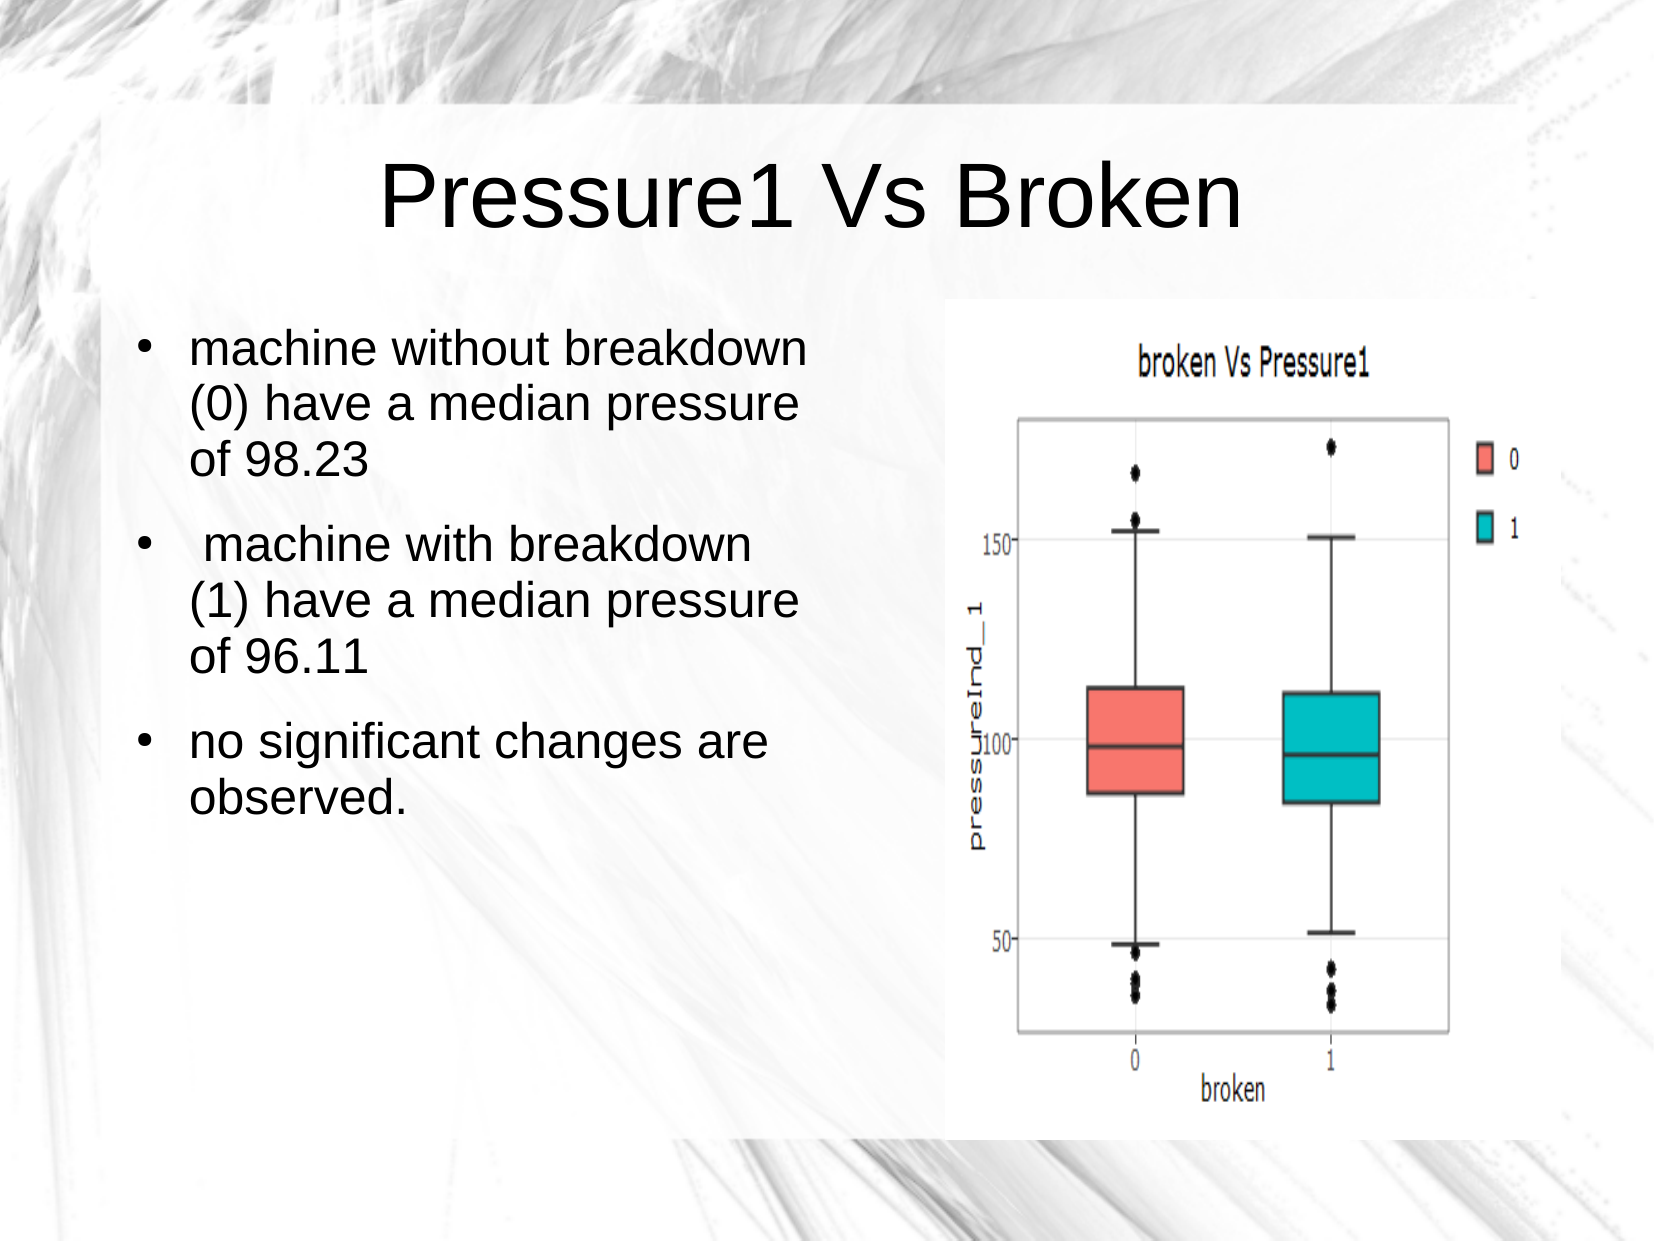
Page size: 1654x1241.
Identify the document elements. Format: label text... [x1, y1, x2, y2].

title Pressure1 Vs Broken [118, 112, 1506, 281]
picture [0, 0, 1654, 1241]
list machine without breakdown (0) have a median pressure of 98.23 machine with breakdown (1) have a median pressure of 96.11 no significant changes are observed. [118, 319, 827, 1202]
